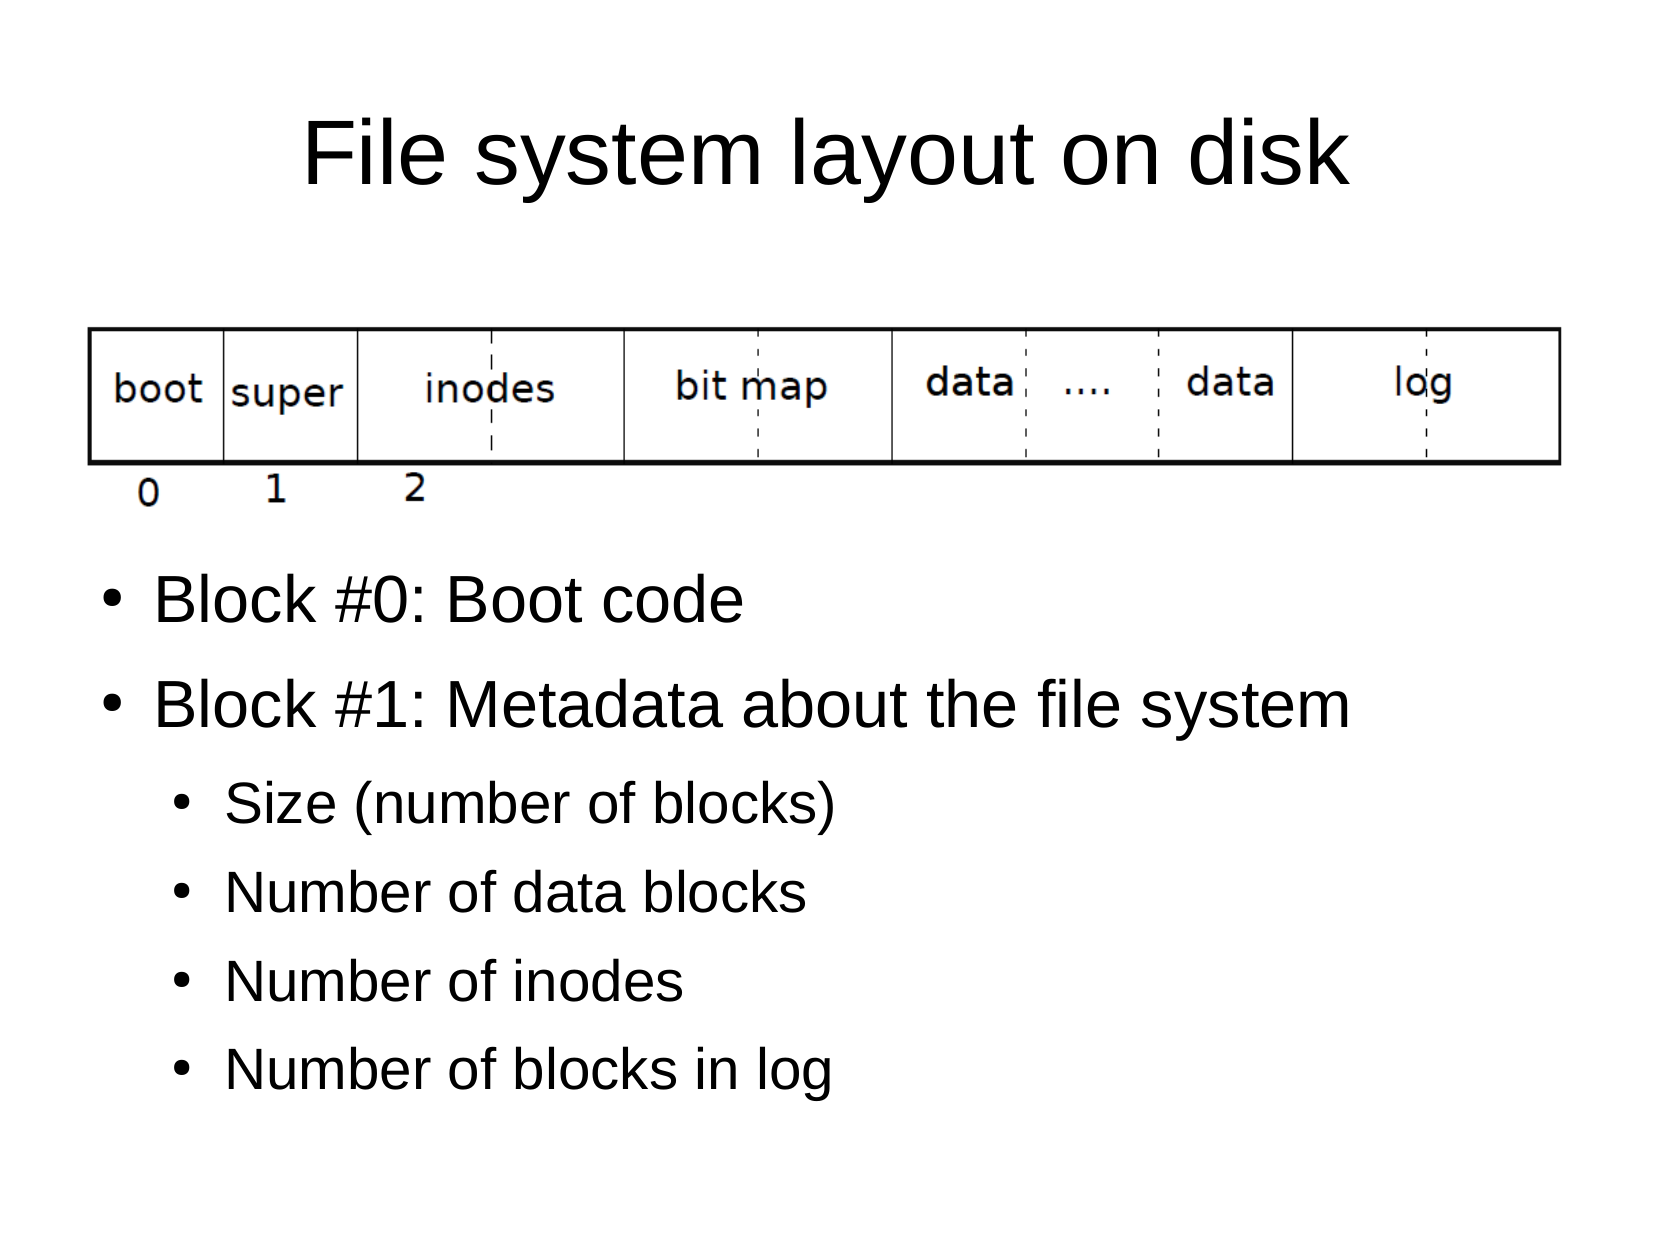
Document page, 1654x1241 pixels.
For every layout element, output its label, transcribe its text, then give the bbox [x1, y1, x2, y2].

list Block #0: Boot code Block #1: Metadata about the file system Size (number of blocks) Number of data blocks Number of inodes Number of blocks in log [82, 562, 1571, 1163]
picture [55, 304, 1575, 519]
title File system layout on disk [82, 49, 1571, 257]
